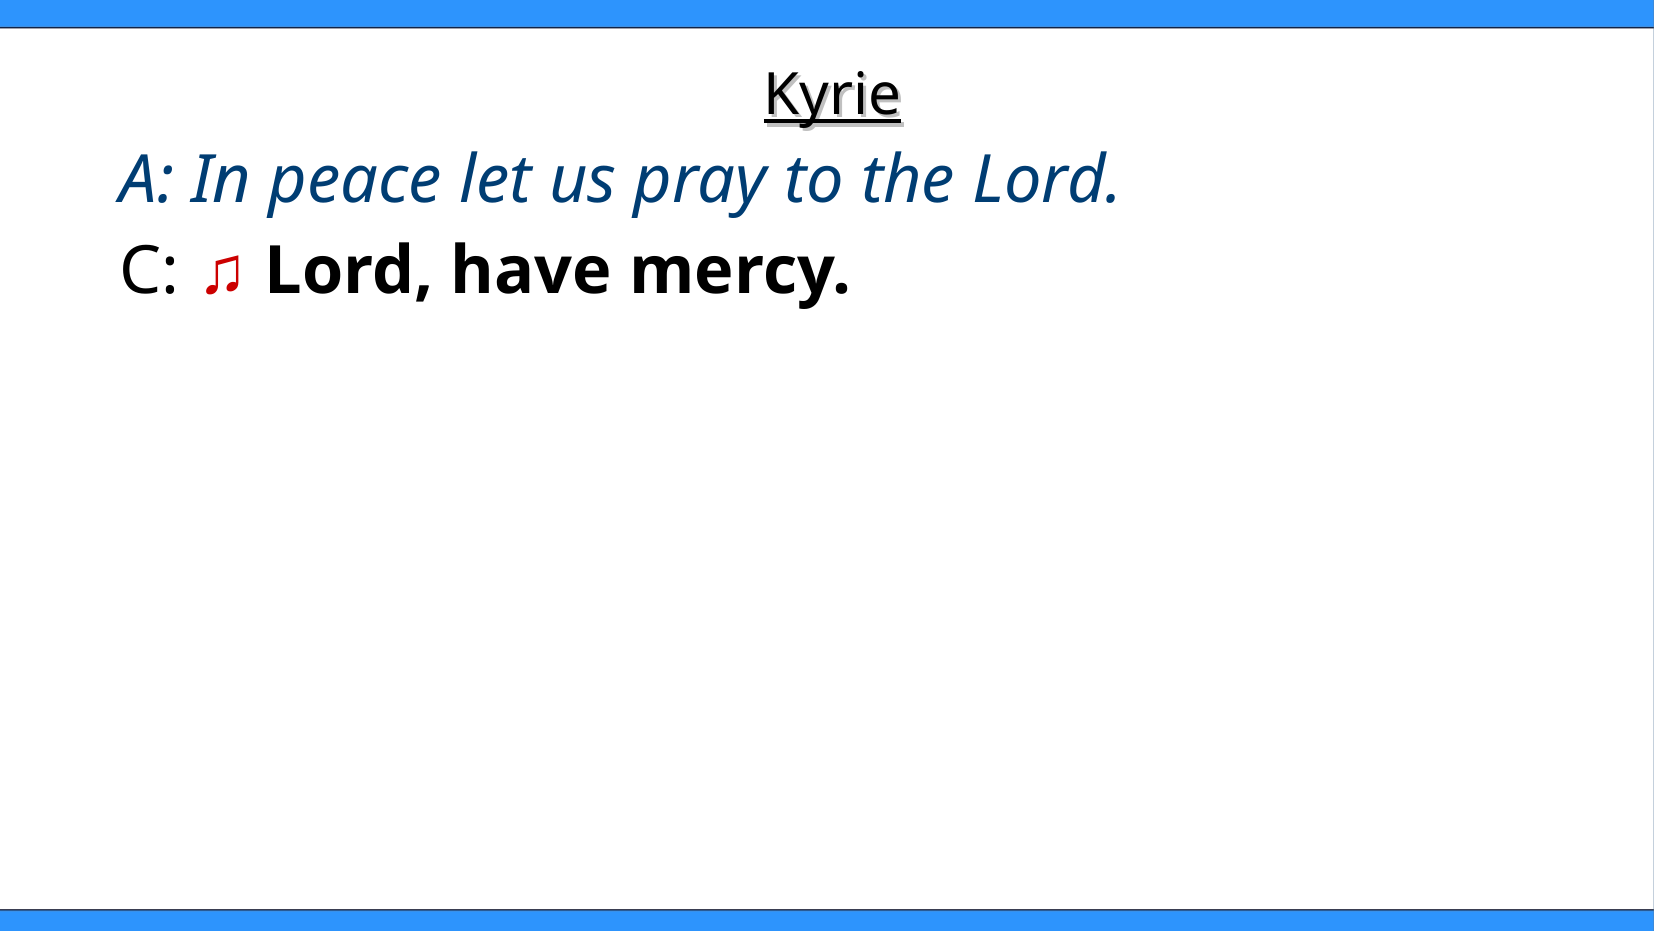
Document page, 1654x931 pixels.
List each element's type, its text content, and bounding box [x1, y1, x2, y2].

picture [0, 0, 1654, 931]
text_box Kyrie A: In peace let us pray to the Lord. C: ♫ Lord, have mercy. [105, 45, 1561, 347]
